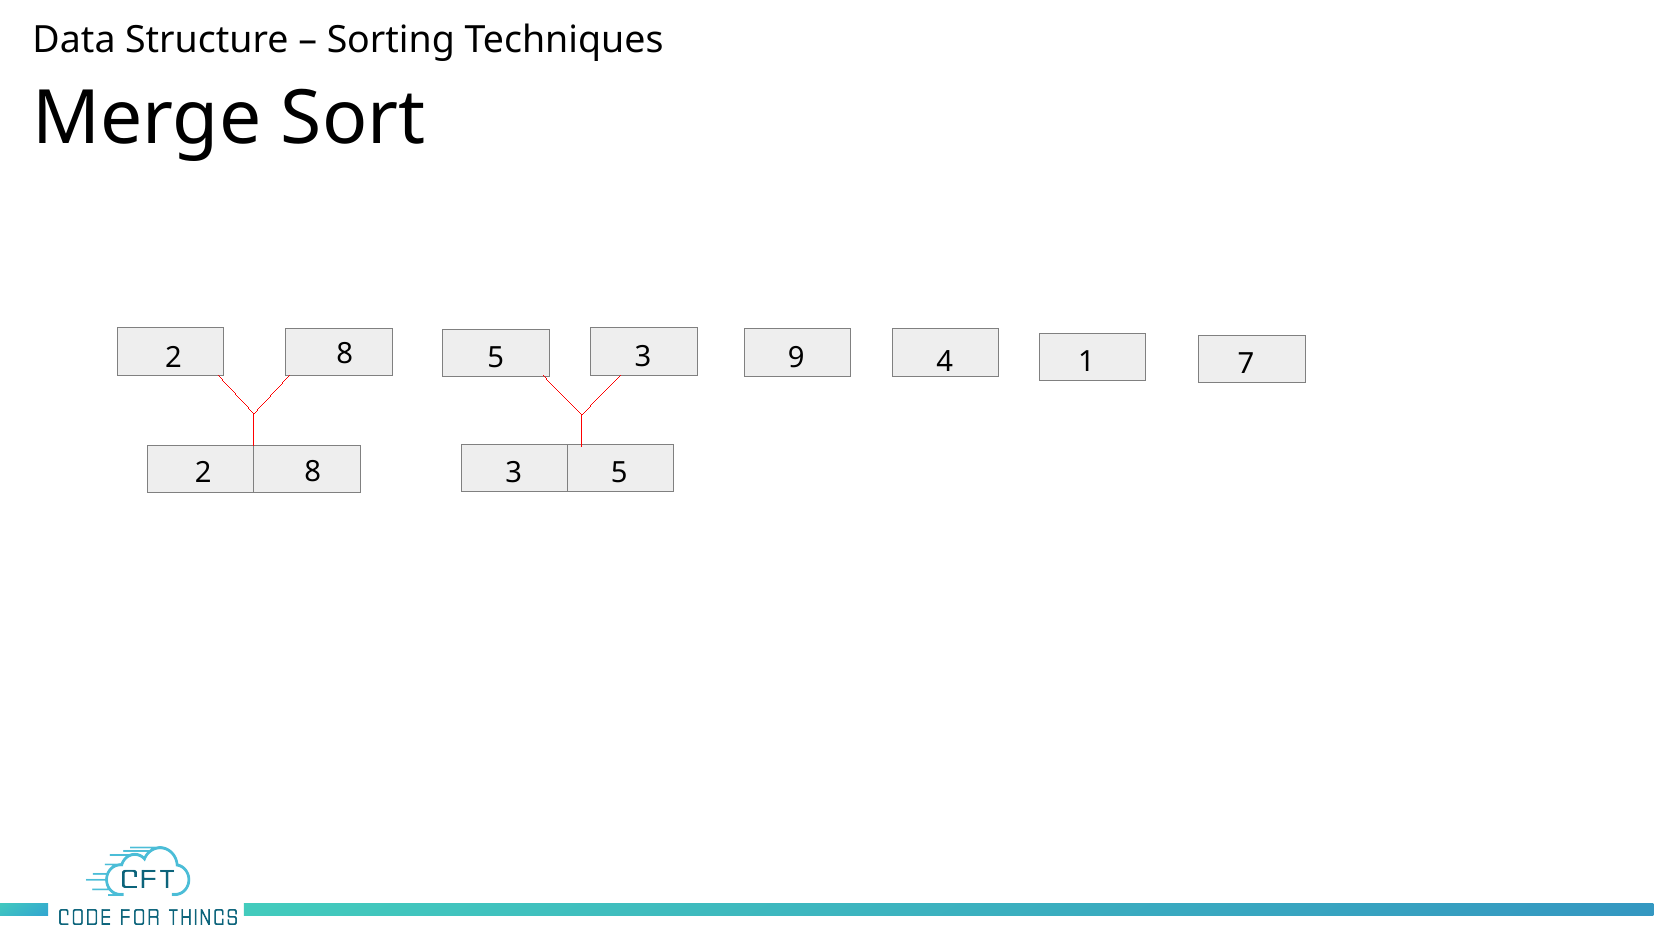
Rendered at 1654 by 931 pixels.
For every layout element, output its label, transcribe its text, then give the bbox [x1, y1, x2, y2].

text_box 4 [921, 332, 980, 382]
text_box [1039, 333, 1063, 381]
text_box [338, 445, 361, 493]
text_box 5 [472, 329, 521, 379]
text_box [117, 327, 224, 376]
text_box 3 [619, 327, 668, 378]
text_box [645, 444, 674, 492]
text_box [744, 328, 773, 377]
text_box [590, 327, 619, 376]
text_box [1271, 335, 1306, 383]
text_box [1198, 335, 1222, 383]
text_box 7 [1222, 335, 1271, 385]
text_box 3 [490, 444, 539, 494]
text_box [668, 327, 698, 376]
text_box [521, 329, 550, 377]
text_box 8 [289, 443, 338, 493]
text_box 2 [150, 329, 199, 379]
text_box 9 [773, 328, 822, 379]
text_box [1112, 333, 1146, 381]
text_box [229, 445, 289, 493]
text_box [147, 445, 180, 493]
text_box [285, 328, 393, 376]
text_box 5 [596, 444, 645, 494]
text_box [461, 444, 490, 492]
text_box [892, 328, 999, 377]
picture [59, 846, 237, 925]
text_box [442, 329, 472, 377]
title Data Structure – Sorting Techniques Merge Sort [32, 12, 1184, 166]
text_box 1 [1063, 333, 1112, 383]
text_box [822, 328, 851, 377]
text_box 2 [180, 443, 229, 493]
text_box [539, 444, 596, 492]
text_box 8 [321, 324, 370, 374]
